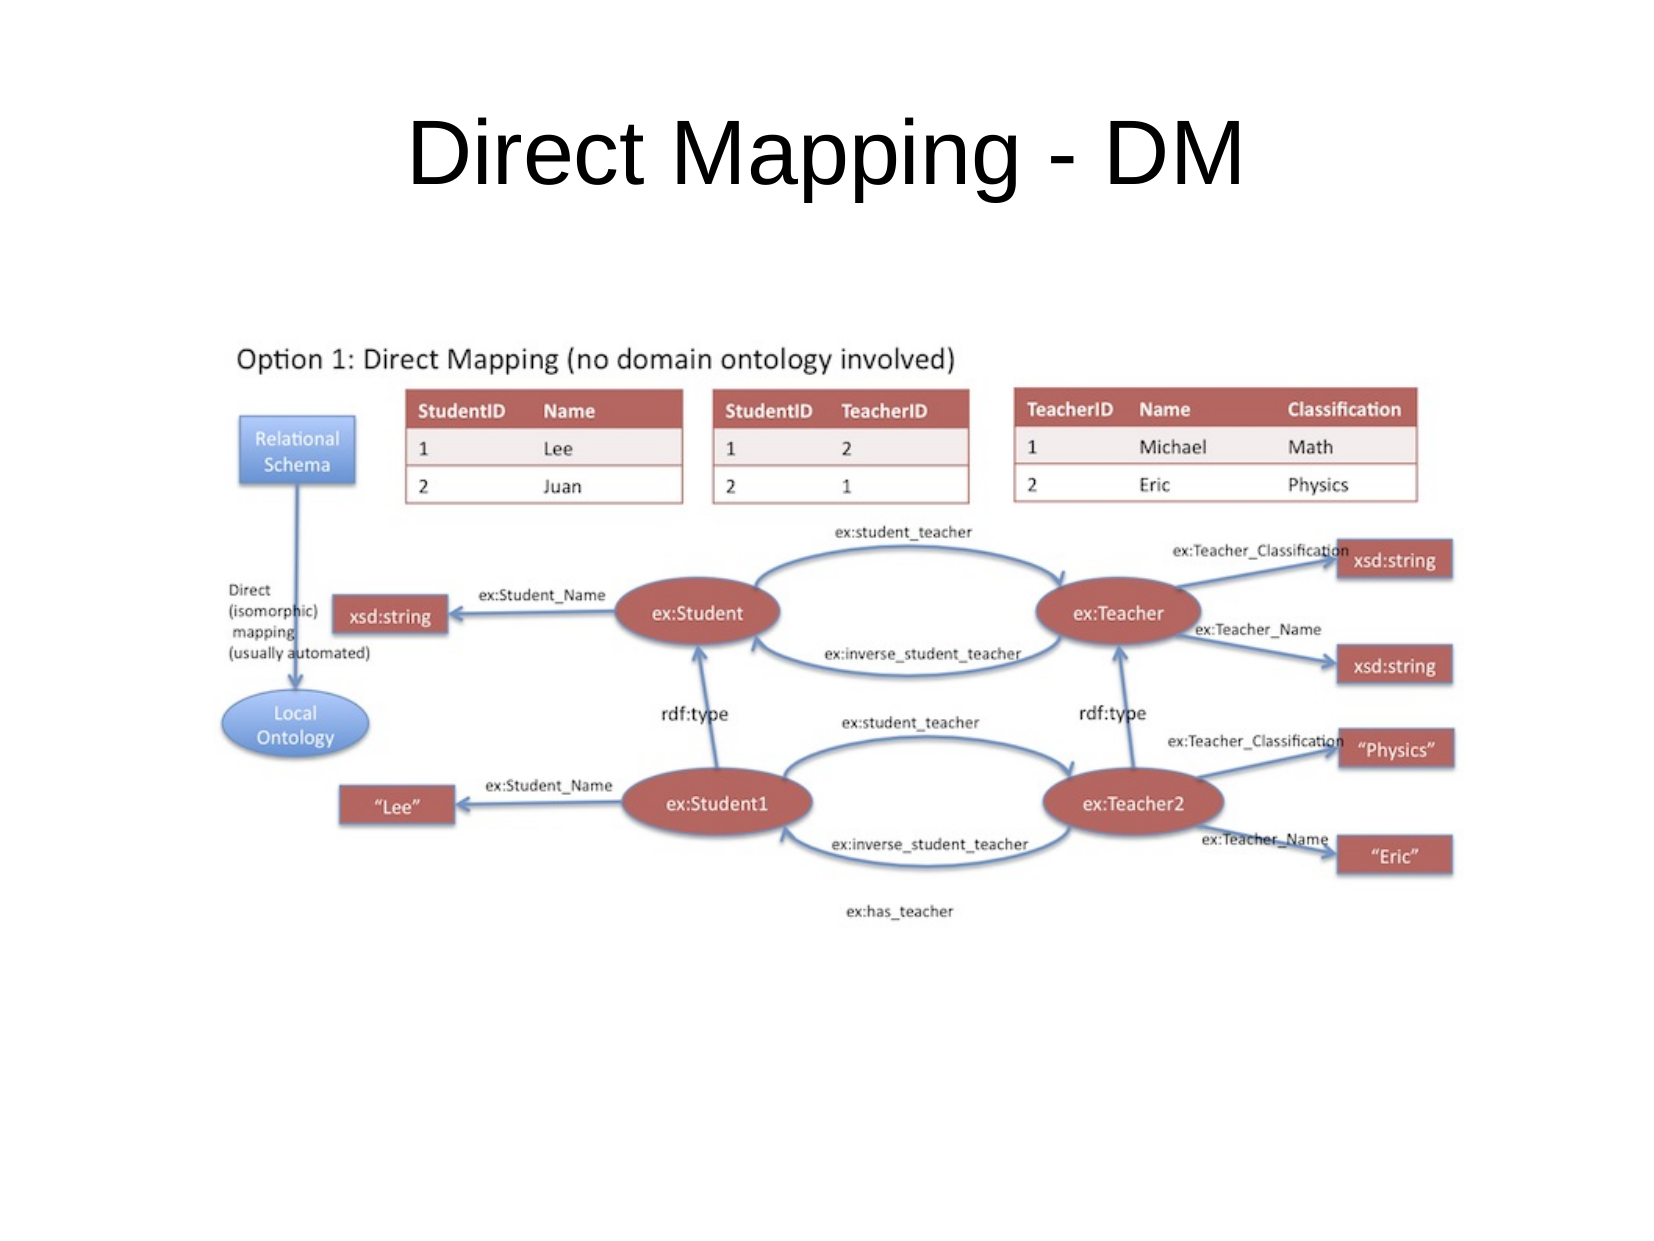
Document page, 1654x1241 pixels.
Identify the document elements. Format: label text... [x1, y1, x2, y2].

picture [213, 328, 1464, 928]
title Direct Mapping - DM [82, 56, 1571, 250]
